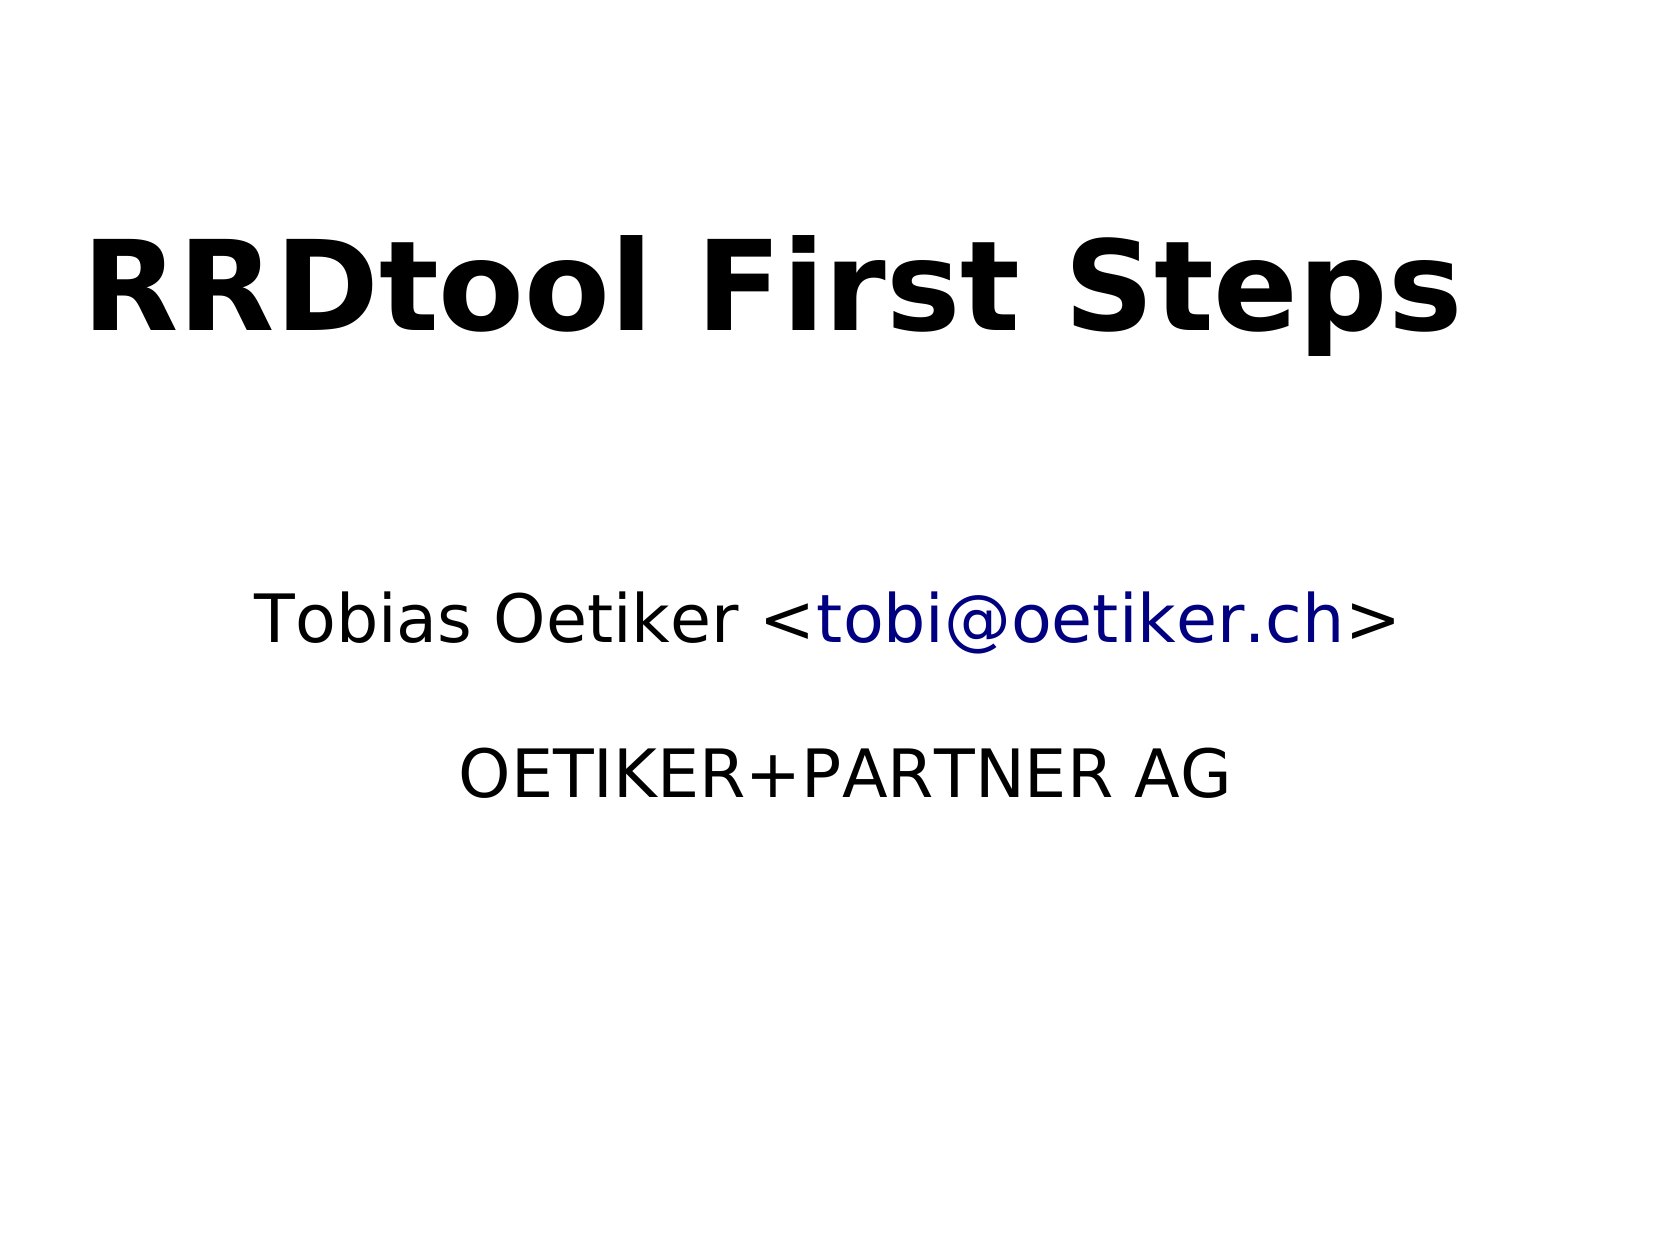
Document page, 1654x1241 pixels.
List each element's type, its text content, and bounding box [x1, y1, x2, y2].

subtitle Tobias Oetiker <tobi@oetiker.ch> OETIKER+PARTNER AG [50, 295, 1571, 1099]
title RRDtool First Steps [82, 77, 1560, 497]
